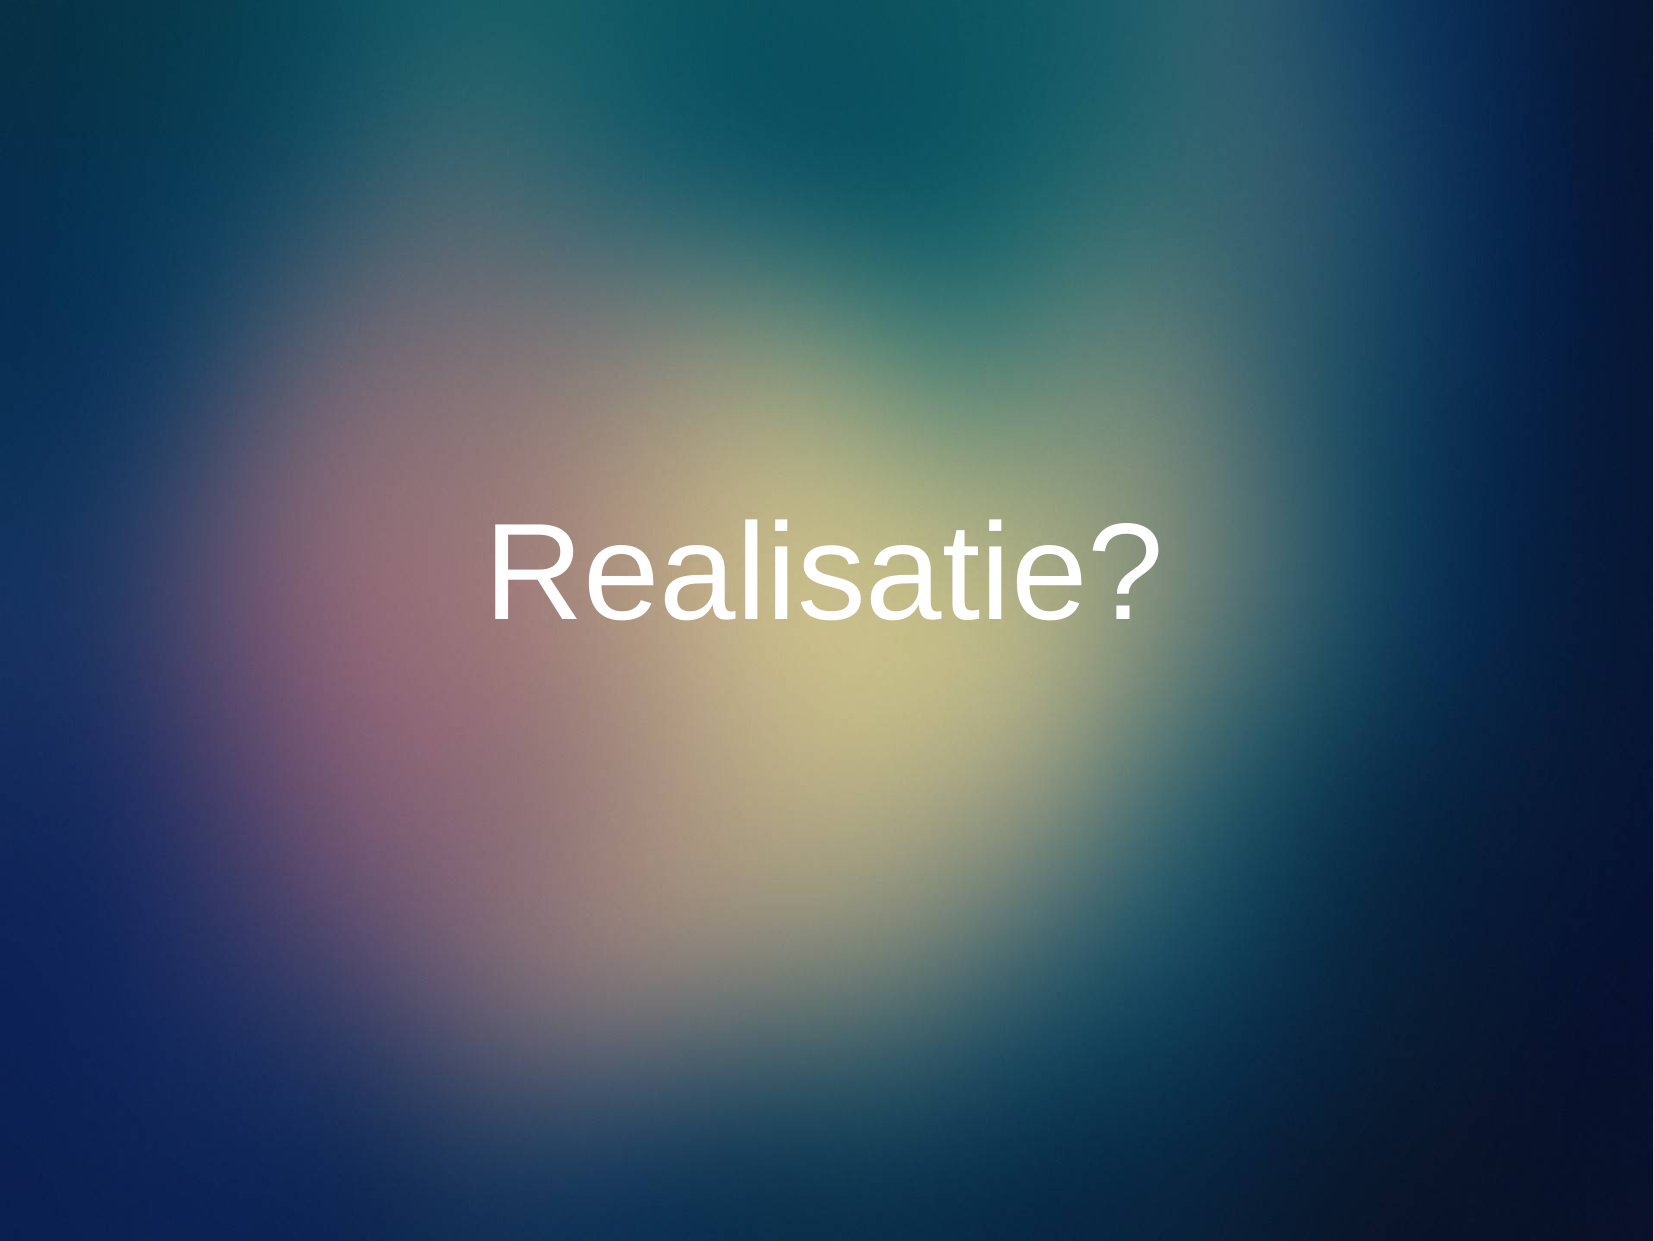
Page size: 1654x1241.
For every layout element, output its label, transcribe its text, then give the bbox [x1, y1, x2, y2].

picture [0, 0, 1654, 1241]
text_box Realisatie? [60, 487, 1589, 811]
